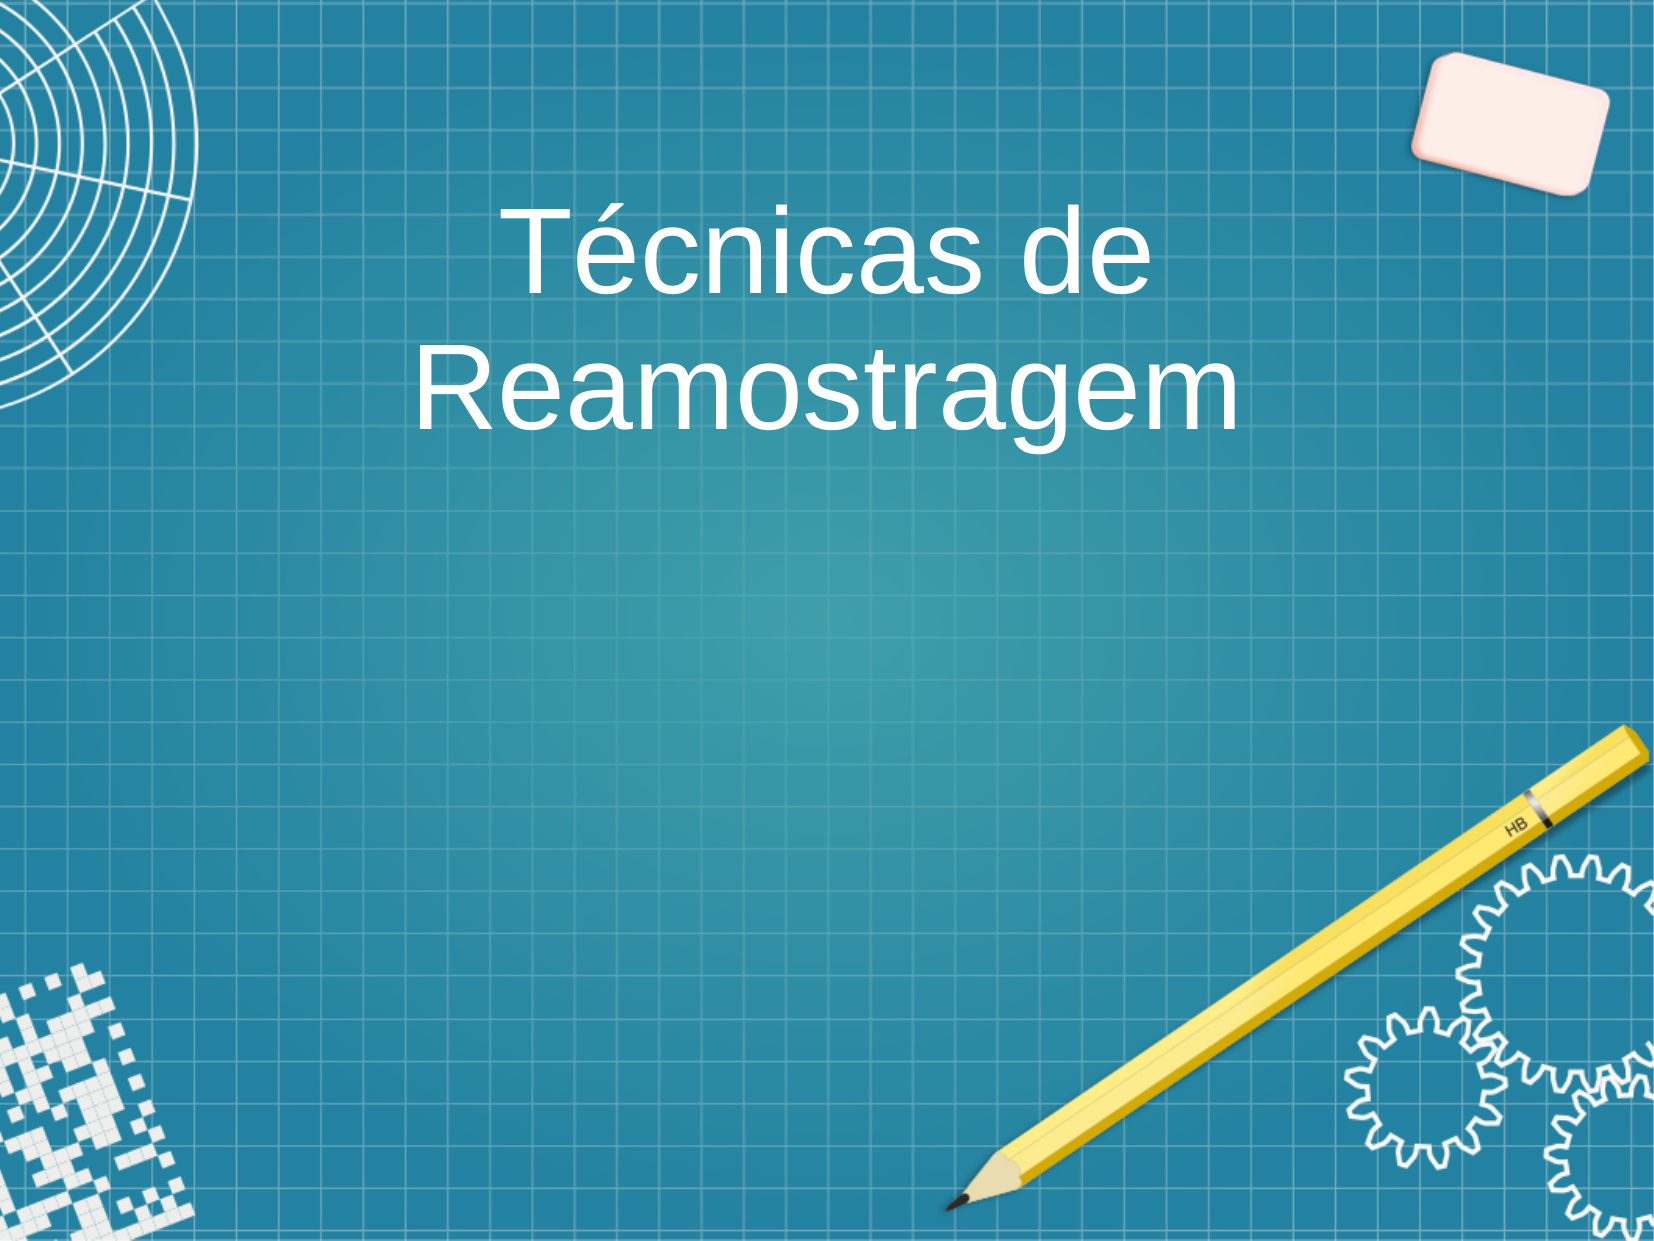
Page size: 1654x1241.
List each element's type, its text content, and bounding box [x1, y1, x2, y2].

picture [0, 0, 1654, 1241]
title Técnicas de Reamostragem [82, 177, 1571, 461]
